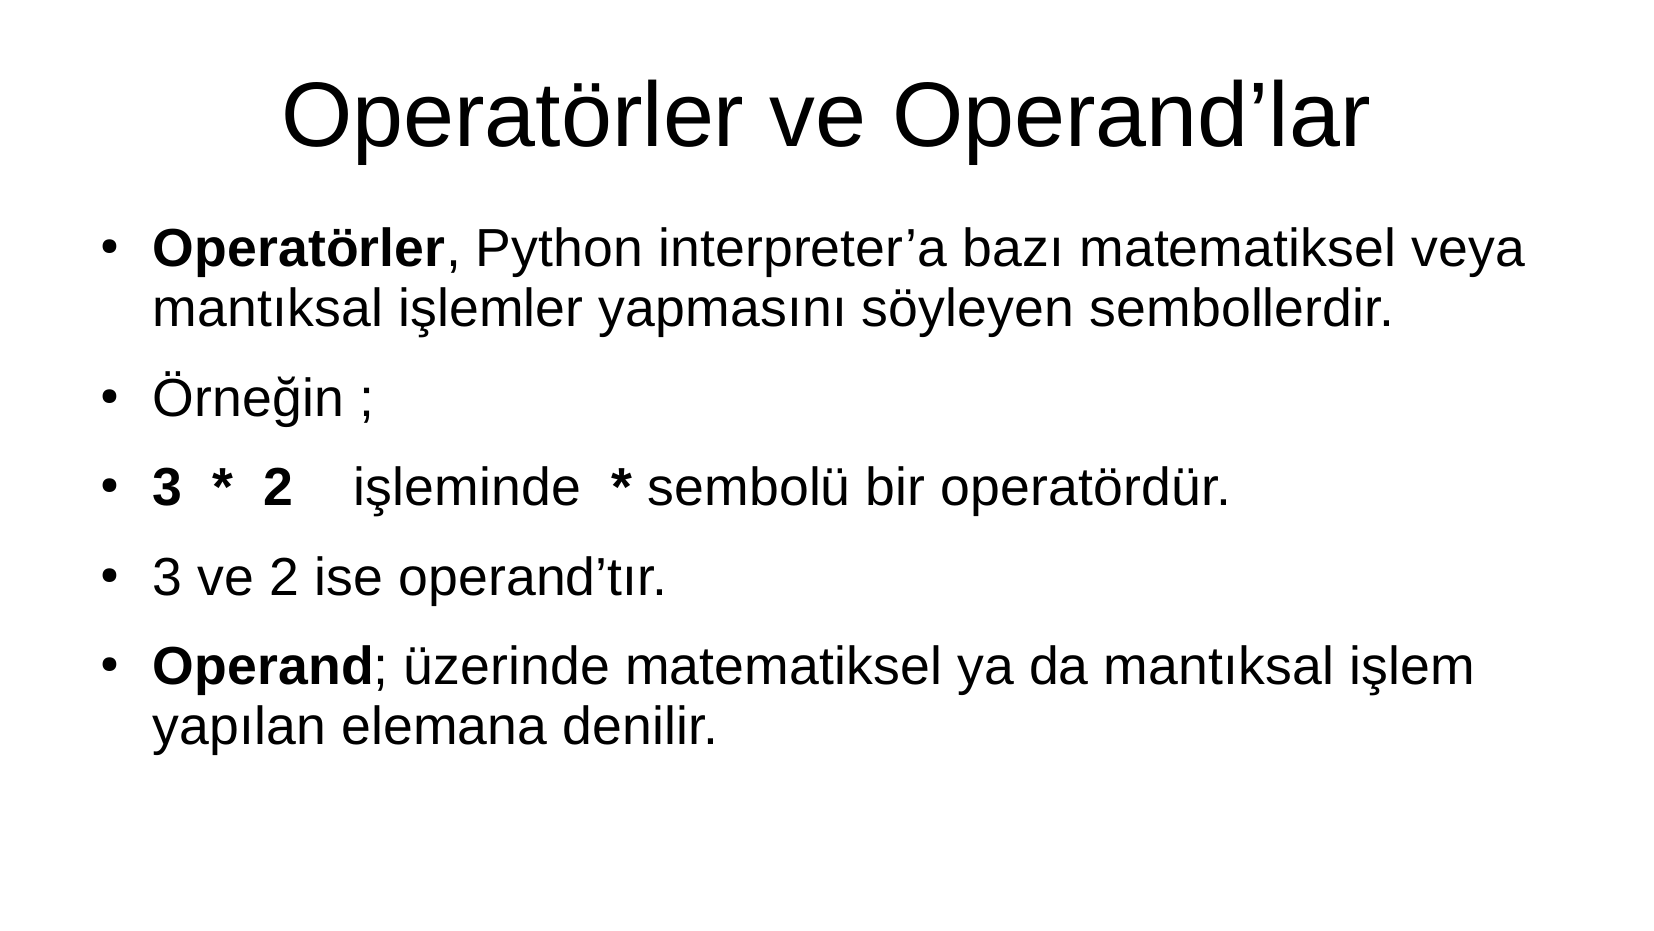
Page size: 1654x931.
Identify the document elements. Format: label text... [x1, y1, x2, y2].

title Operatörler ve Operand’lar [82, 37, 1571, 193]
list Operatörler, Python interpreter’a bazı matematiksel veya mantıksal işlemler yapmasını söyleyen sembollerdir. Örneğin ; 3 * 2 işleminde * sembolü bir operatördür. 3 ve 2 ise operand’tır. Operand; üzerinde matematiksel ya da mantıksal işlem yapılan elemana denilir. [82, 217, 1571, 758]
